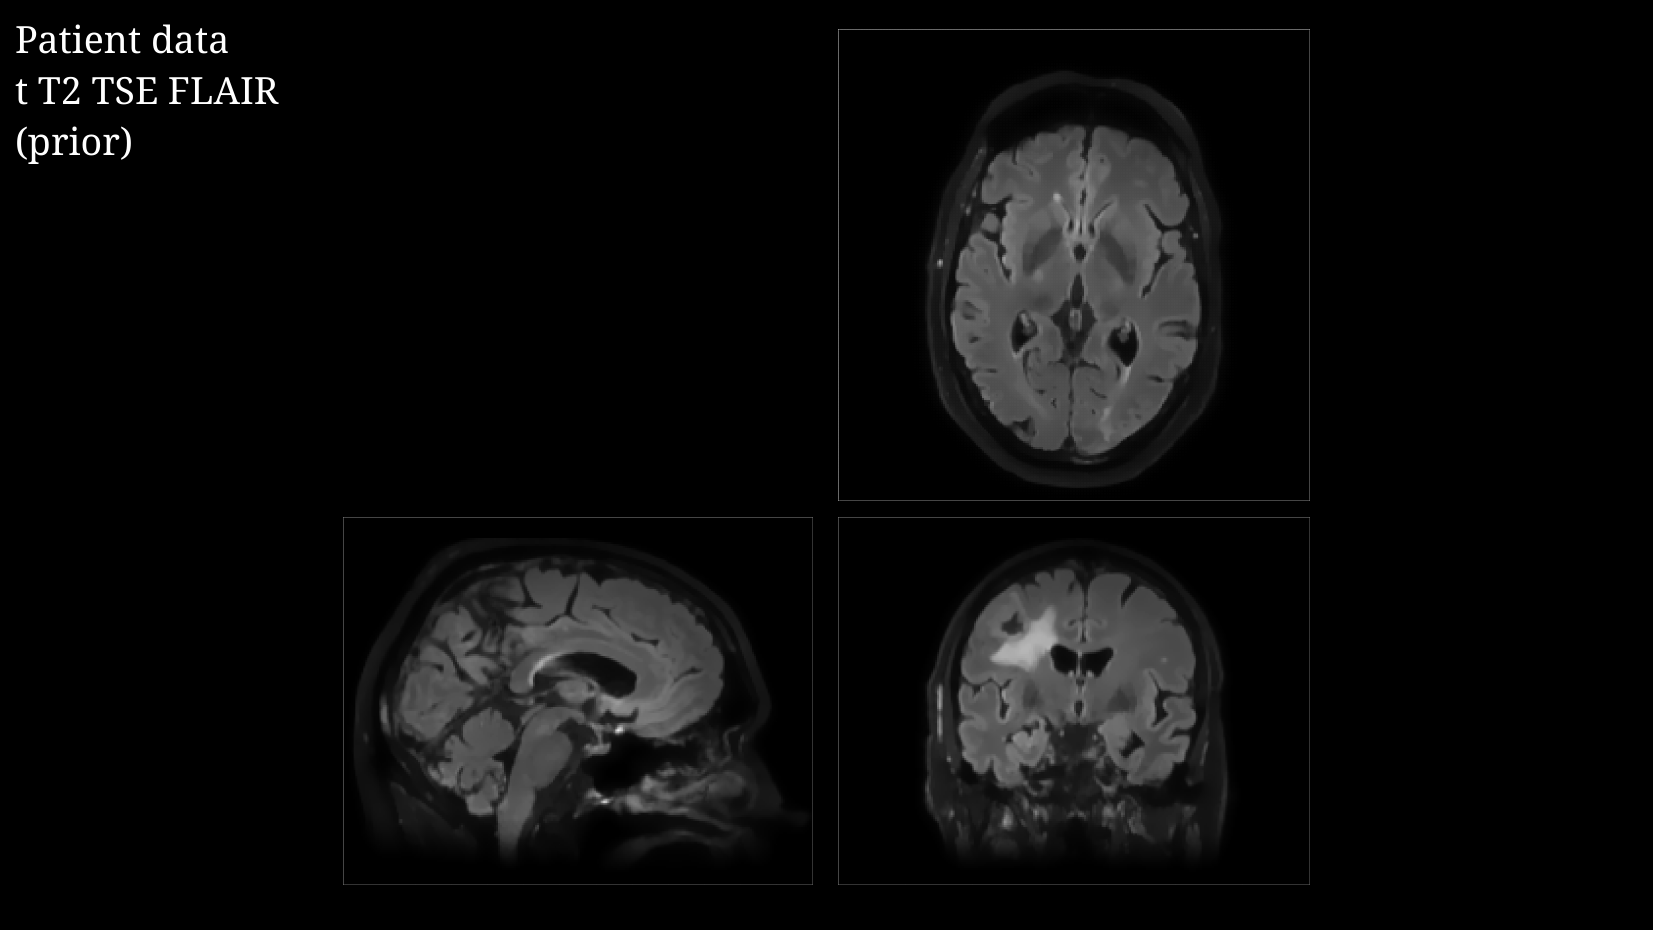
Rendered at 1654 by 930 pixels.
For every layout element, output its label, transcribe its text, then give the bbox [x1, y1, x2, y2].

picture [838, 29, 1310, 501]
picture [343, 517, 813, 886]
title Patient data t T2 TSE FLAIR (prior) [15, 4, 713, 176]
picture [838, 517, 1310, 886]
